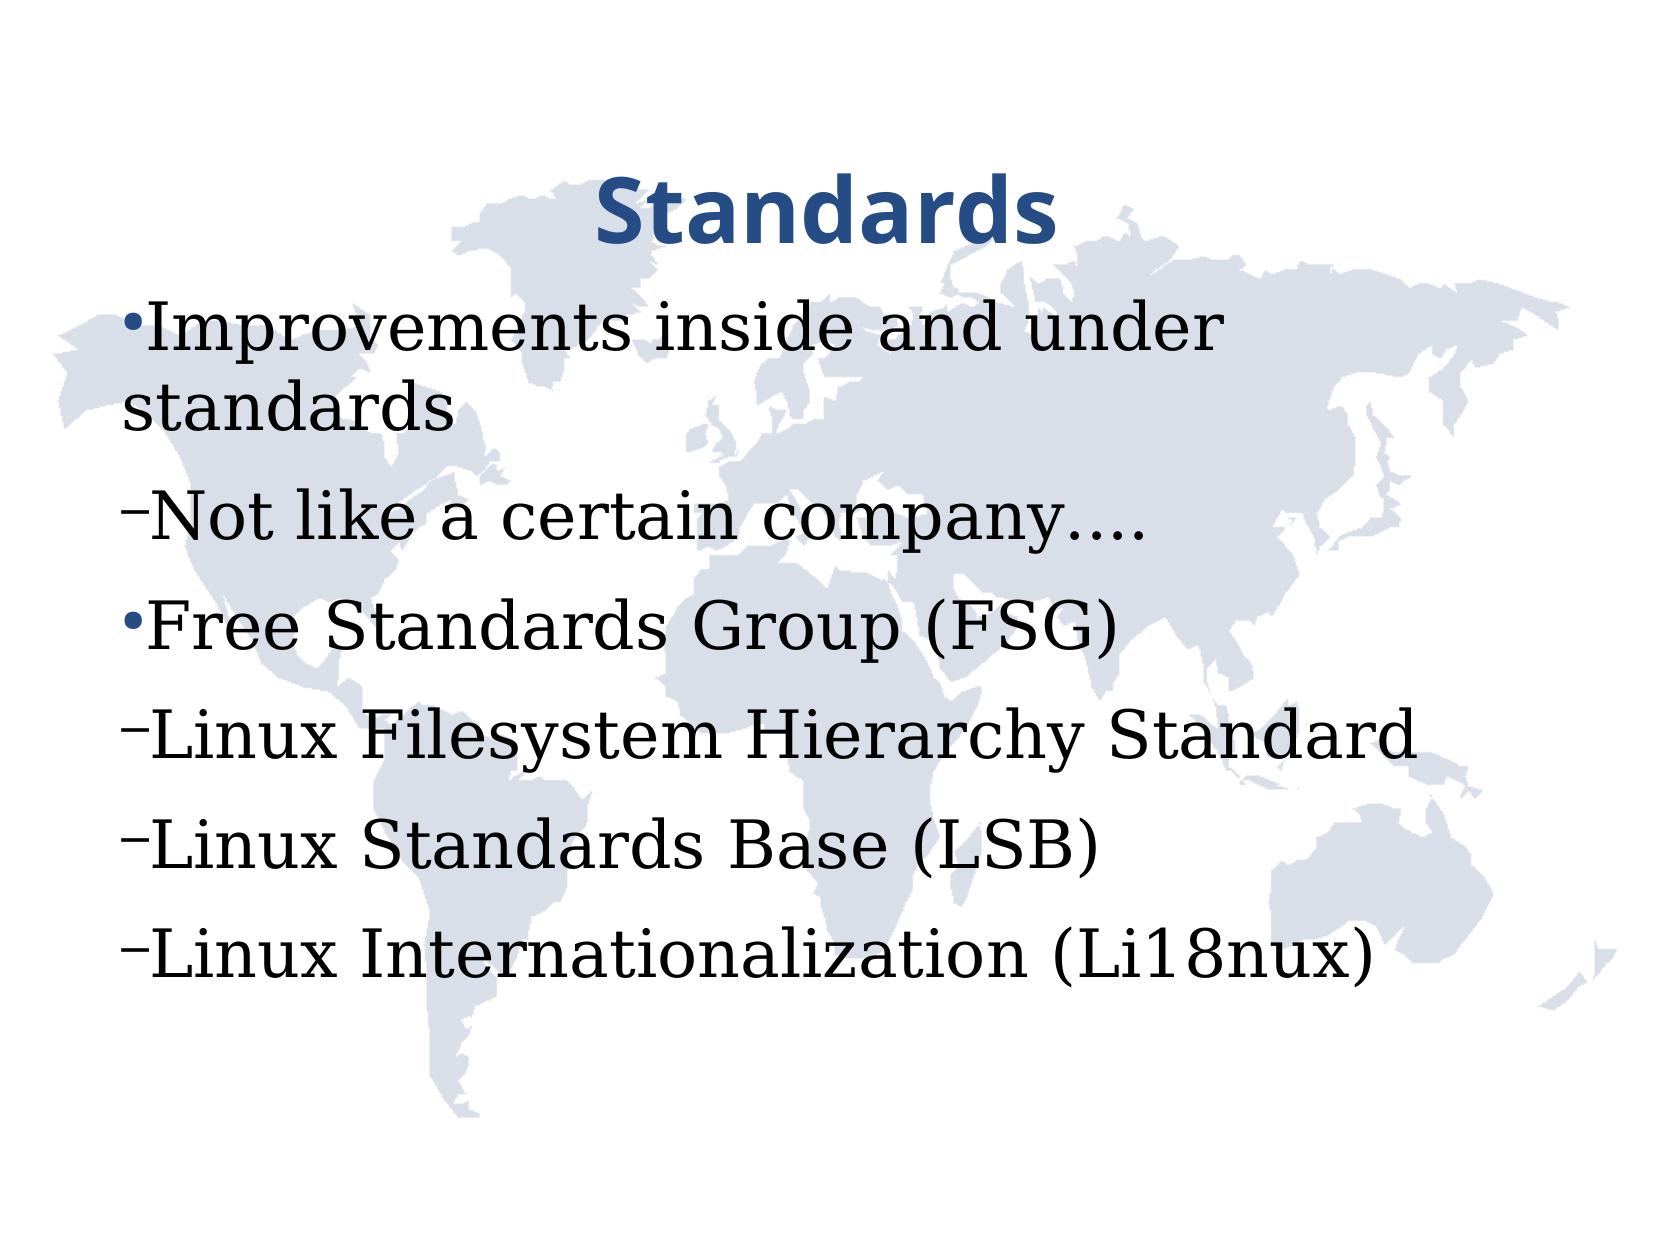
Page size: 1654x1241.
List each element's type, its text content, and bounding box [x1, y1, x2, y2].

title Standards [121, 102, 1534, 283]
list Improvements inside and under standards Not like a certain company.... Free Standards Group (FSG) Linux Filesystem Hierarchy Standard Linux Standards Base (LSB) Linux Internationalization (Li18nux) [121, 283, 1534, 1241]
